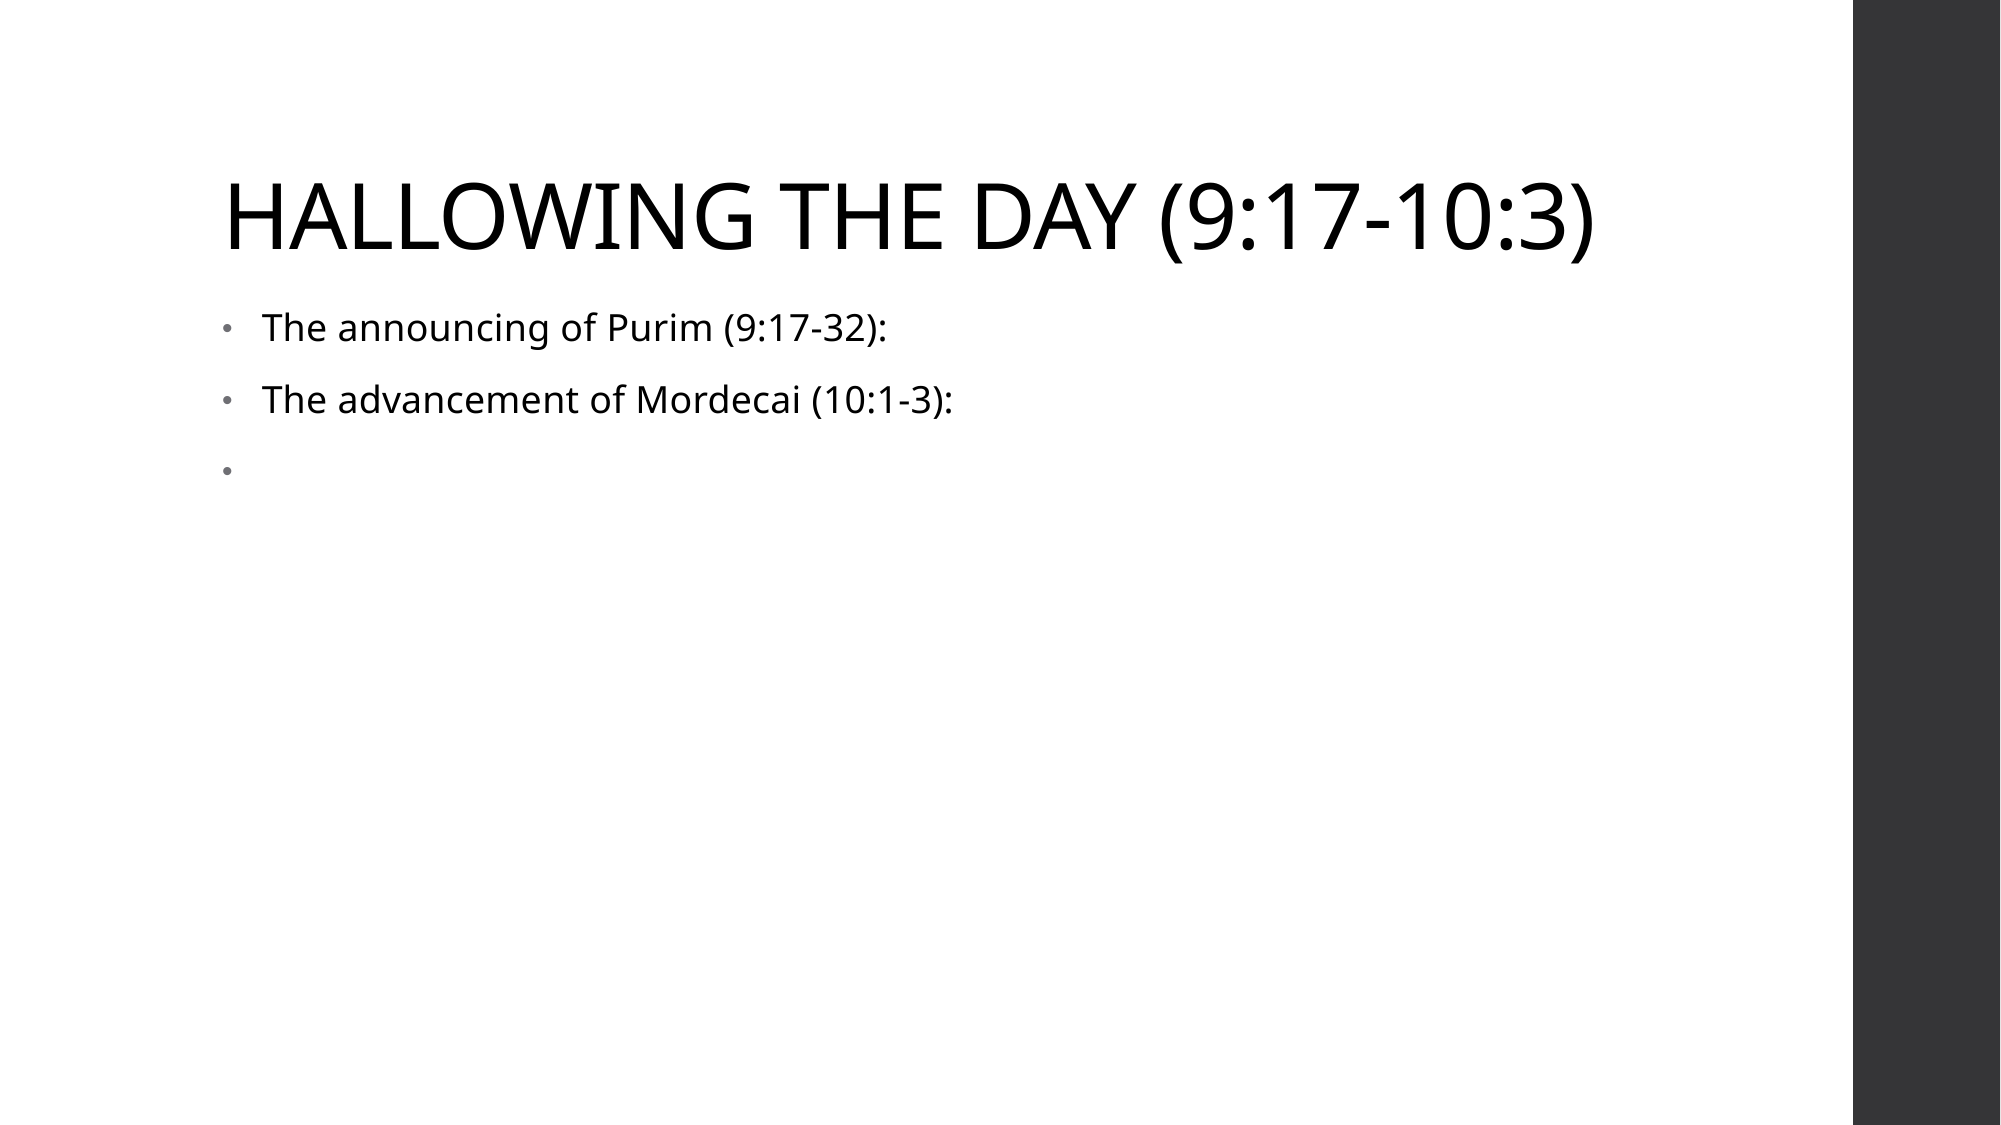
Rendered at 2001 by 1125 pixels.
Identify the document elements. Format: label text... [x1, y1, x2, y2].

title HALLOWING THE DAY (9:17-10:3) [206, 60, 1797, 278]
list The announcing of Purim (9:17-32): The advancement of Mordecai (10:1-3): [206, 299, 1617, 1014]
